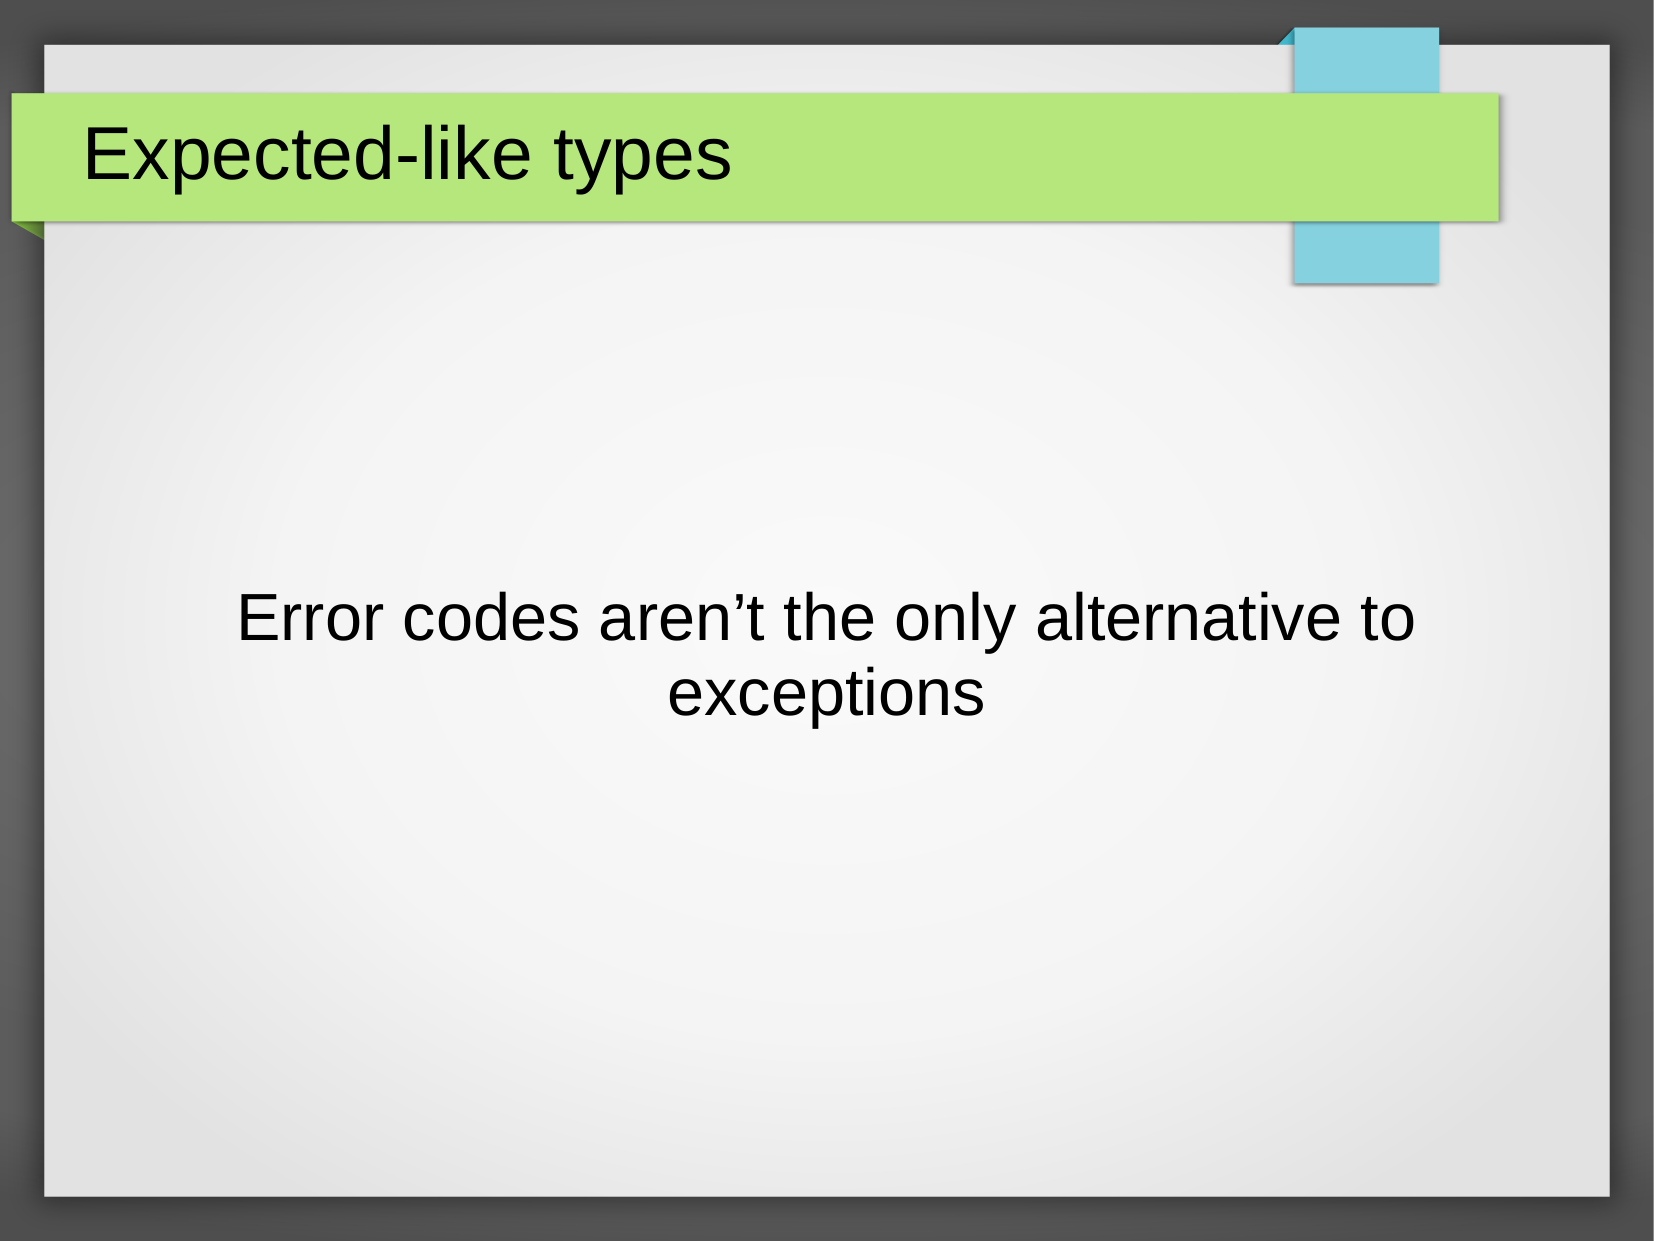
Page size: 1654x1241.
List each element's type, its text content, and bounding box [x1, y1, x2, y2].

title Expected-like types [82, 94, 1264, 213]
subtitle Error codes aren’t the only alternative to exceptions [82, 295, 1571, 1015]
picture [0, 0, 1654, 1241]
